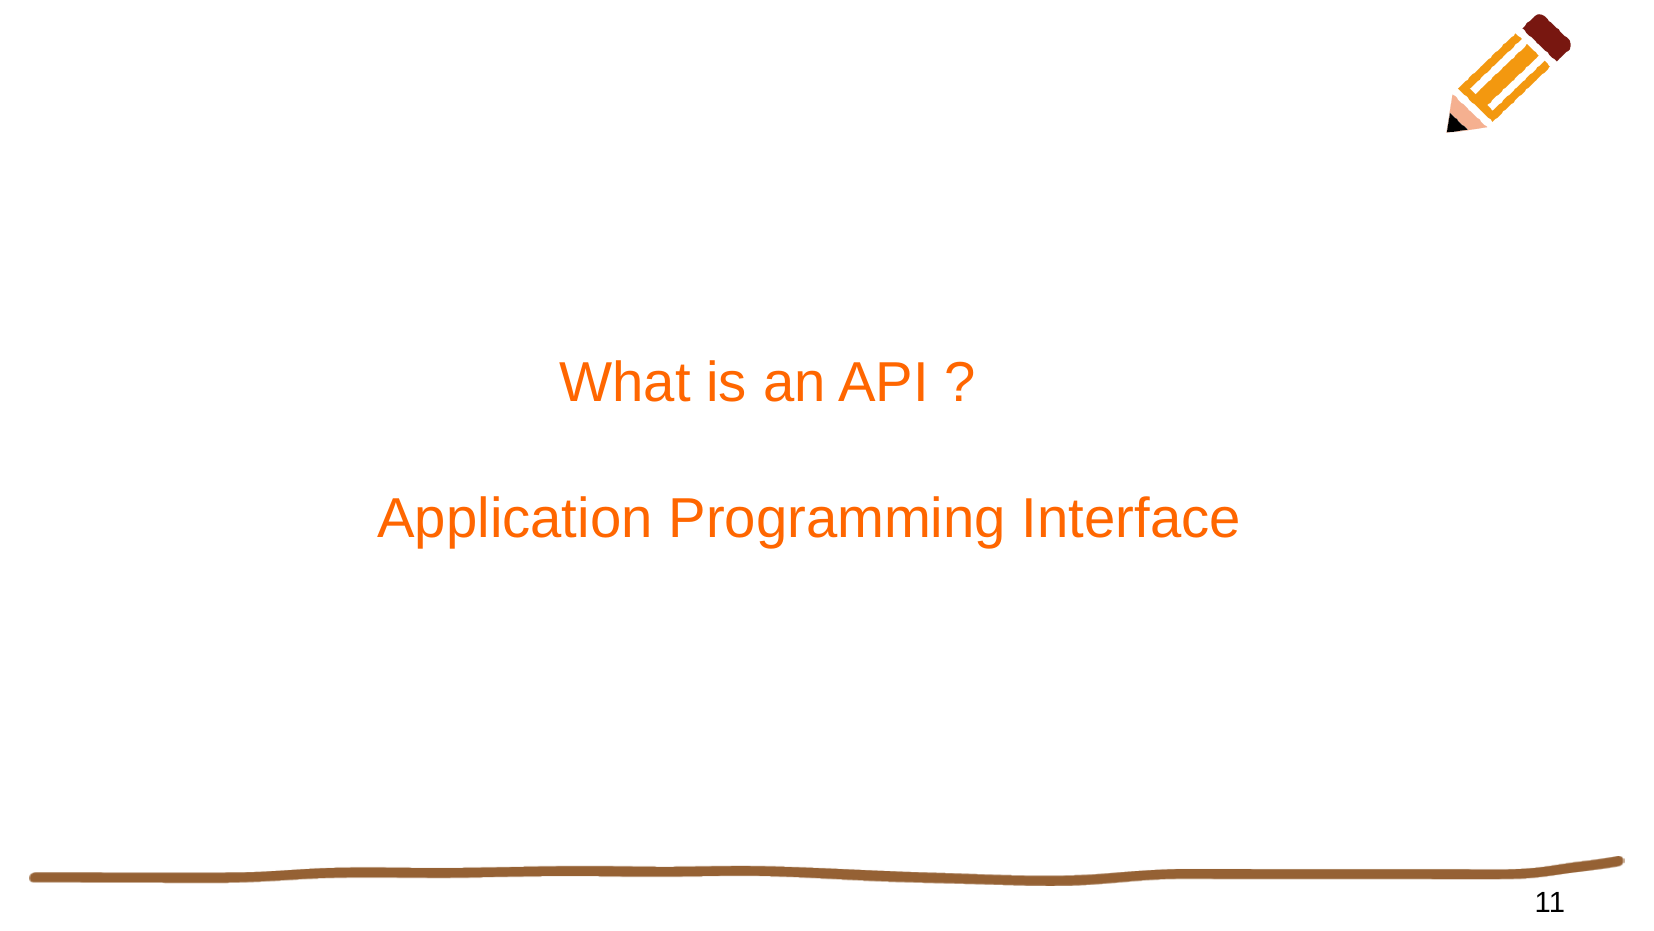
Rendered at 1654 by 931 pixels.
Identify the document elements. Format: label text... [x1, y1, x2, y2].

title Application Programming Interface [129, 466, 1489, 570]
picture [1446, 14, 1571, 133]
title What is an API ? [88, 330, 1447, 435]
picture [29, 856, 1625, 886]
